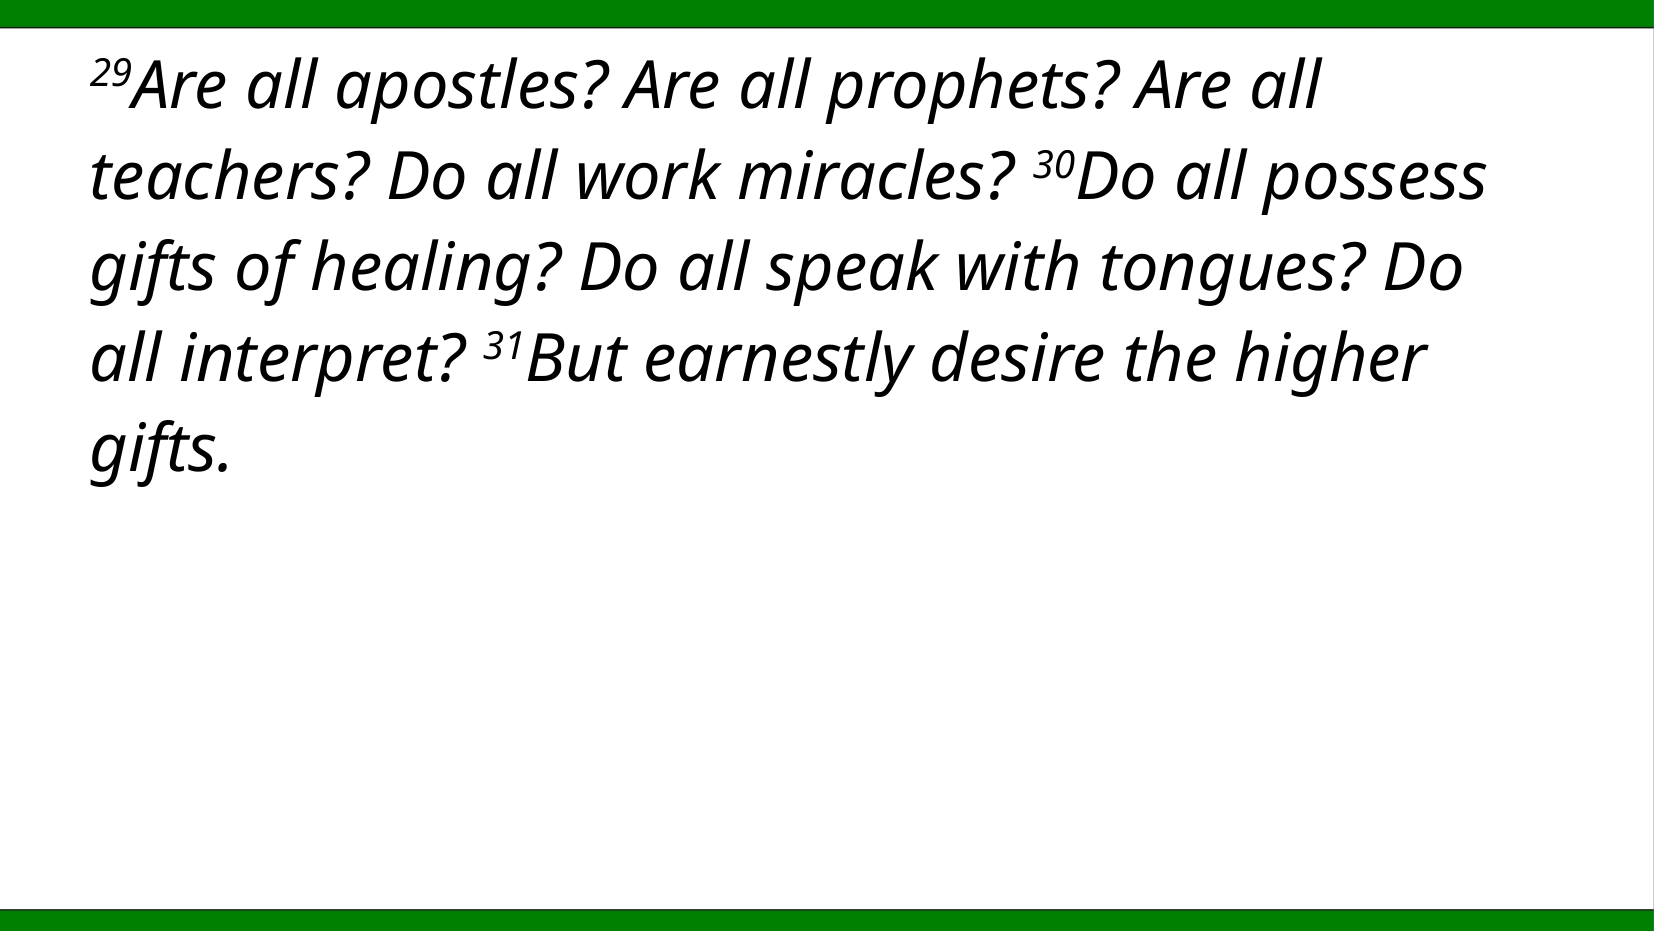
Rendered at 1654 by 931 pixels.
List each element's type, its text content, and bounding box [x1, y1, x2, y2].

text_box 29Are all apostles? Are all prophets? Are all teachers? Do all work miracles? 30Do all possess gifts of healing? Do all speak with tongues? Do all interpret? 31But earnestly desire the higher gifts. [75, 30, 1561, 496]
picture [0, 0, 1654, 931]
